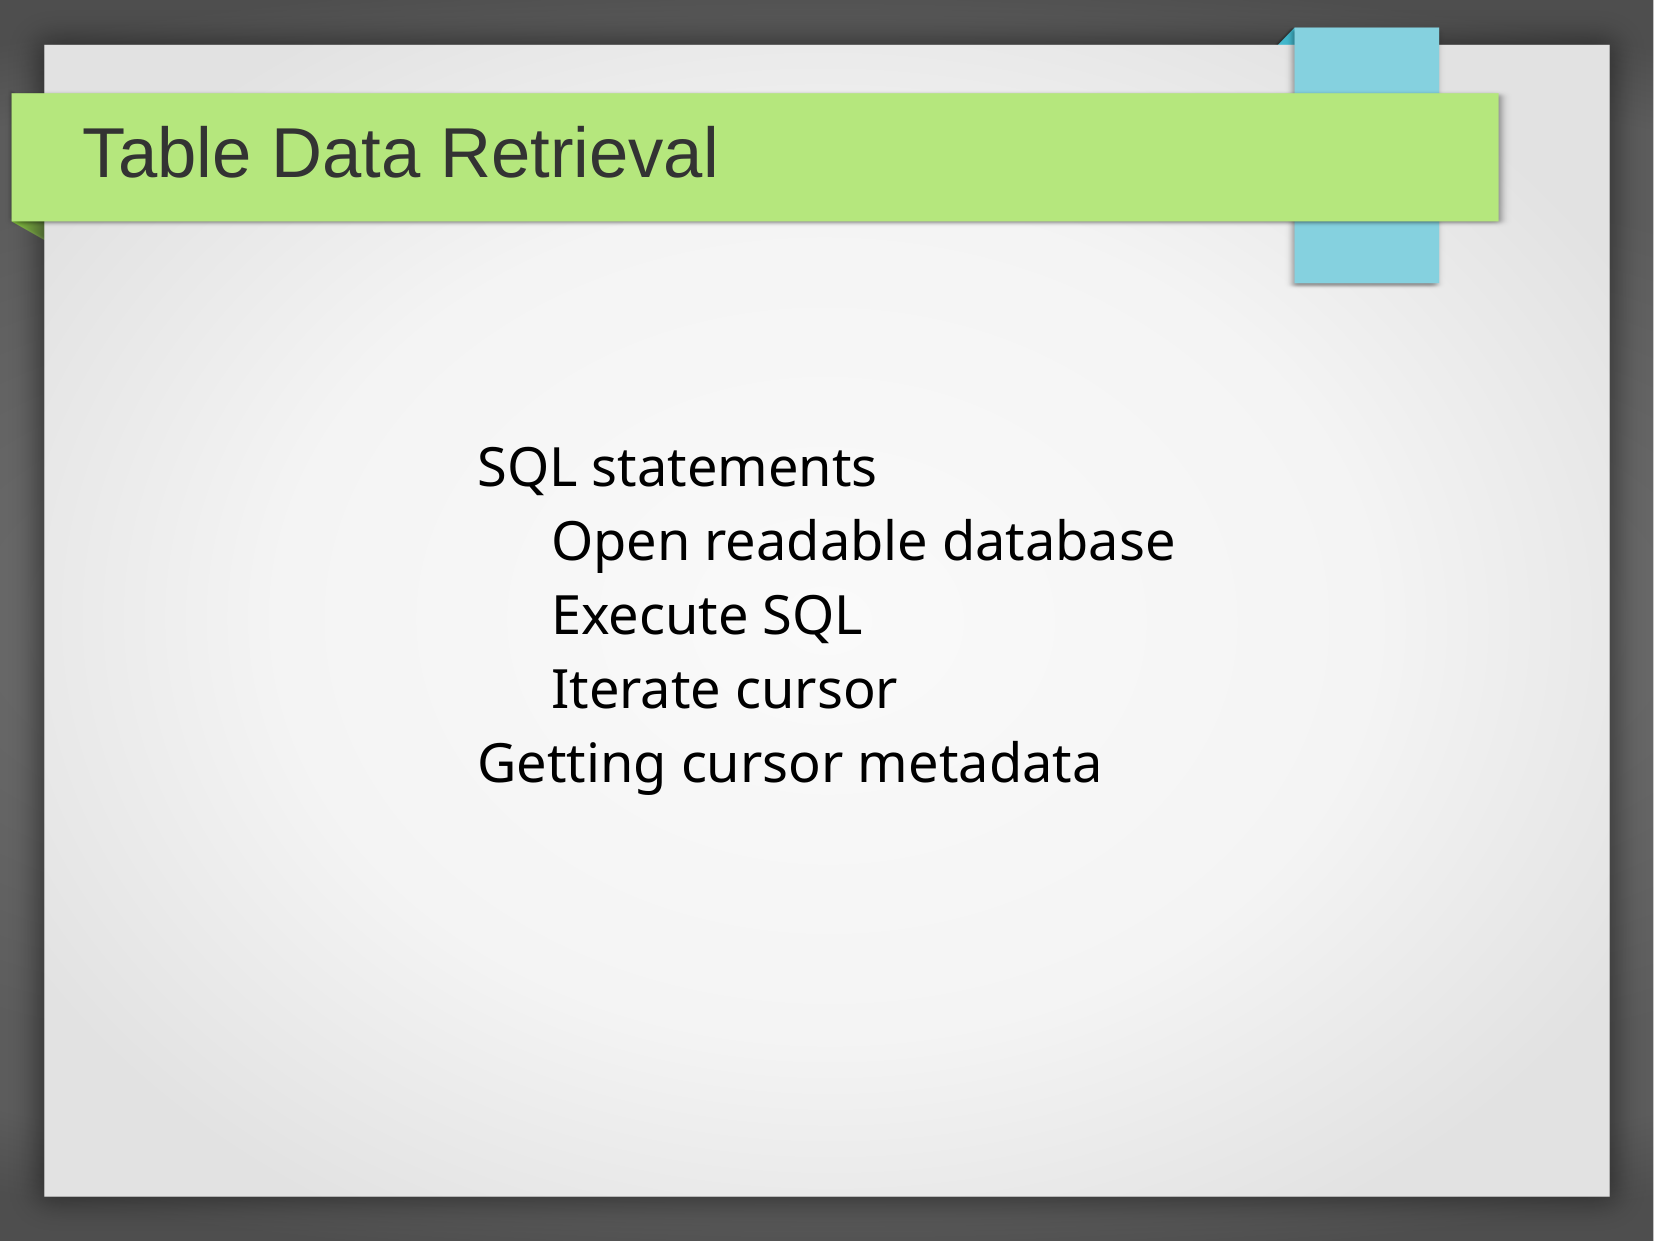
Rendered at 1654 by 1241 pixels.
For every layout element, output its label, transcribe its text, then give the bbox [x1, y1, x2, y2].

title Table Data Retrieval [82, 49, 1572, 257]
picture [0, 0, 1654, 1241]
text_box SQL statements Open readable database Execute SQL Iterate cursor Getting cursor metadata [82, 290, 1572, 1010]
